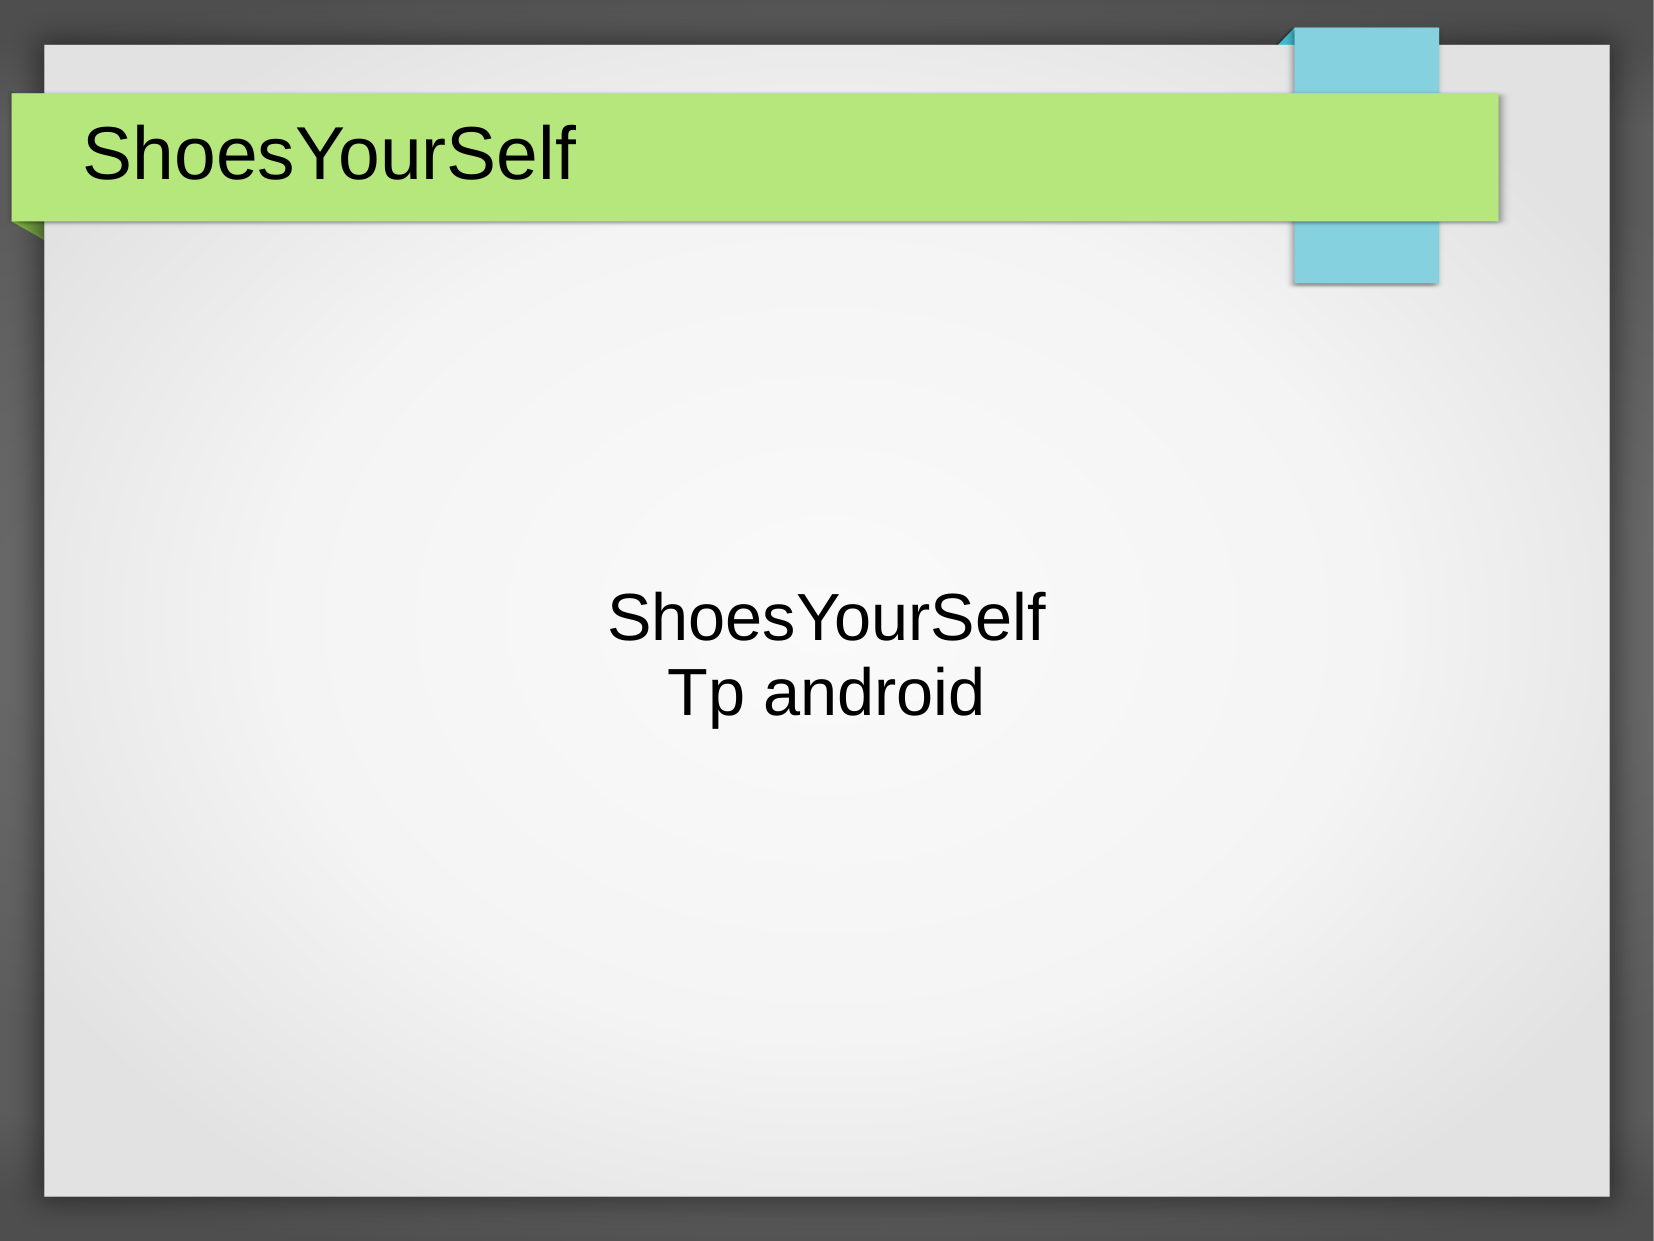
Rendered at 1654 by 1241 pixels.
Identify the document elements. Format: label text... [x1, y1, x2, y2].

title ShoesYourSelf [82, 94, 1264, 213]
subtitle ShoesYourSelf Tp android [82, 295, 1571, 1015]
picture [0, 0, 1654, 1241]
